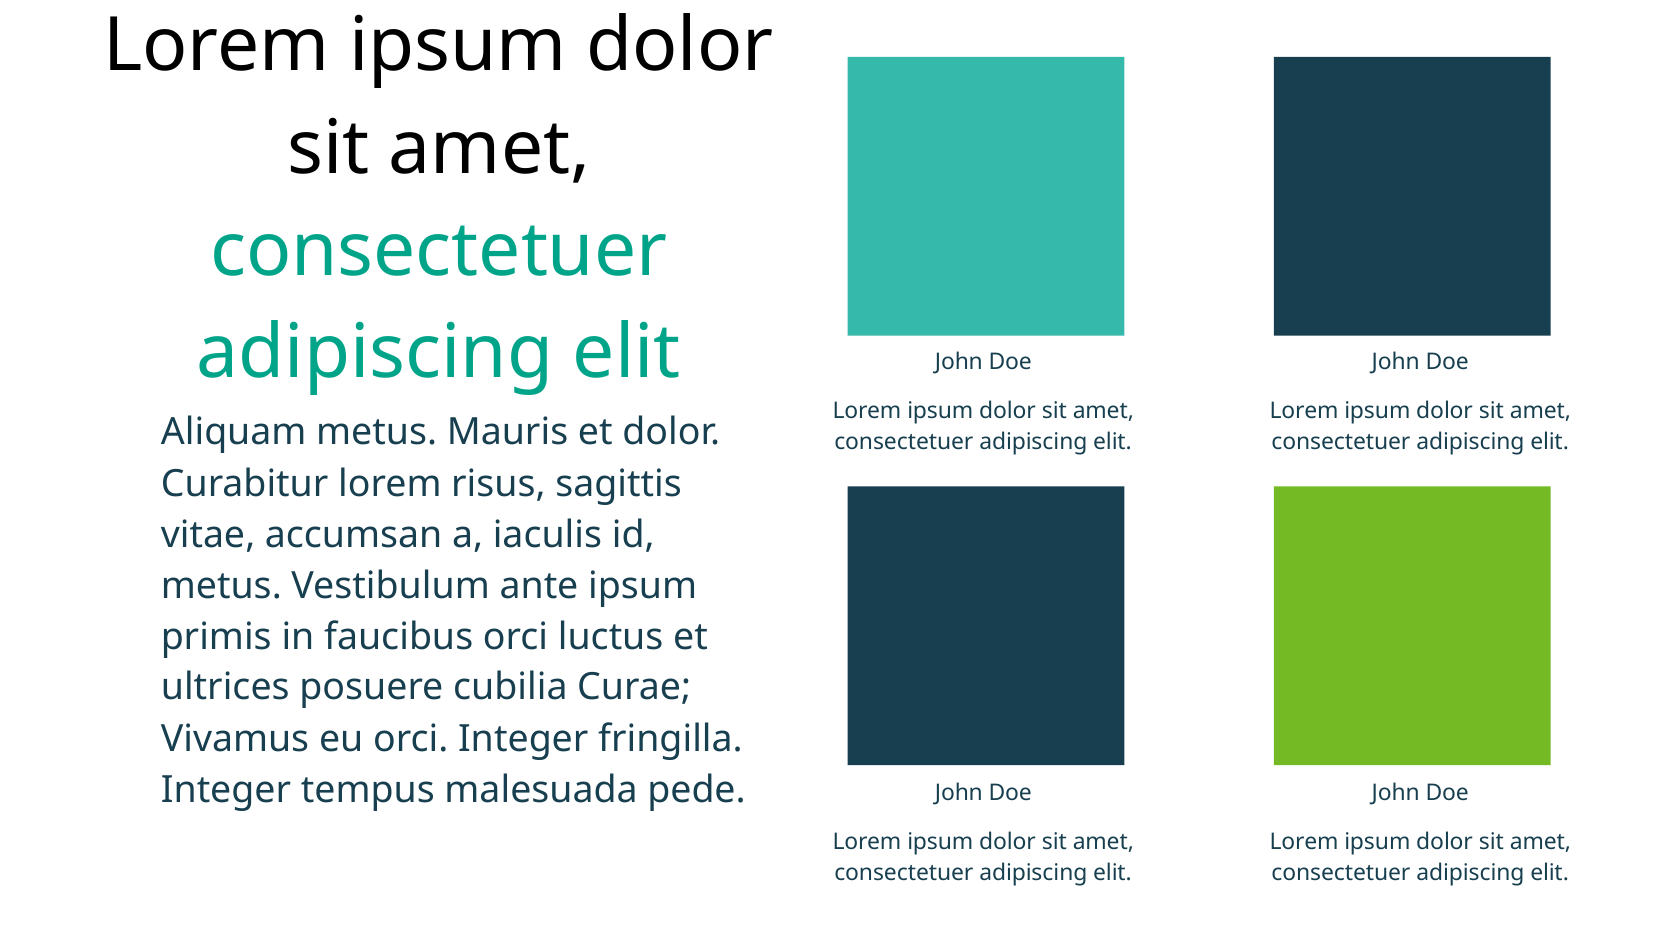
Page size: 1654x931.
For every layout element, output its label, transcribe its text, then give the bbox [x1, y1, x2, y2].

text_box [1273, 56, 1551, 336]
text_box [847, 486, 1125, 766]
text_box [1273, 486, 1551, 766]
list John Doe Lorem ipsum dolor sit amet, consectetuer adipiscing elit. [789, 345, 1135, 475]
title Lorem ipsum dolor sit amet, consectetuer adipiscing elit [82, 53, 796, 337]
list John Doe Lorem ipsum dolor sit amet, consectetuer adipiscing elit. [1226, 776, 1572, 907]
list Aliquam metus. Mauris et dolor. Curabitur lorem risus, sagittis vitae, accumsan a, iaculis id, metus. Vestibulum ante ipsum primis in faucibus orci luctus et ultrices posuere cubilia Curae; Vivamus eu orci. Integer fringilla. Integer tempus malesuada pede. [90, 405, 766, 820]
text_box [847, 56, 1125, 336]
list John Doe Lorem ipsum dolor sit amet, consectetuer adipiscing elit. [789, 776, 1135, 906]
list John Doe Lorem ipsum dolor sit amet, consectetuer adipiscing elit. [1226, 345, 1572, 475]
